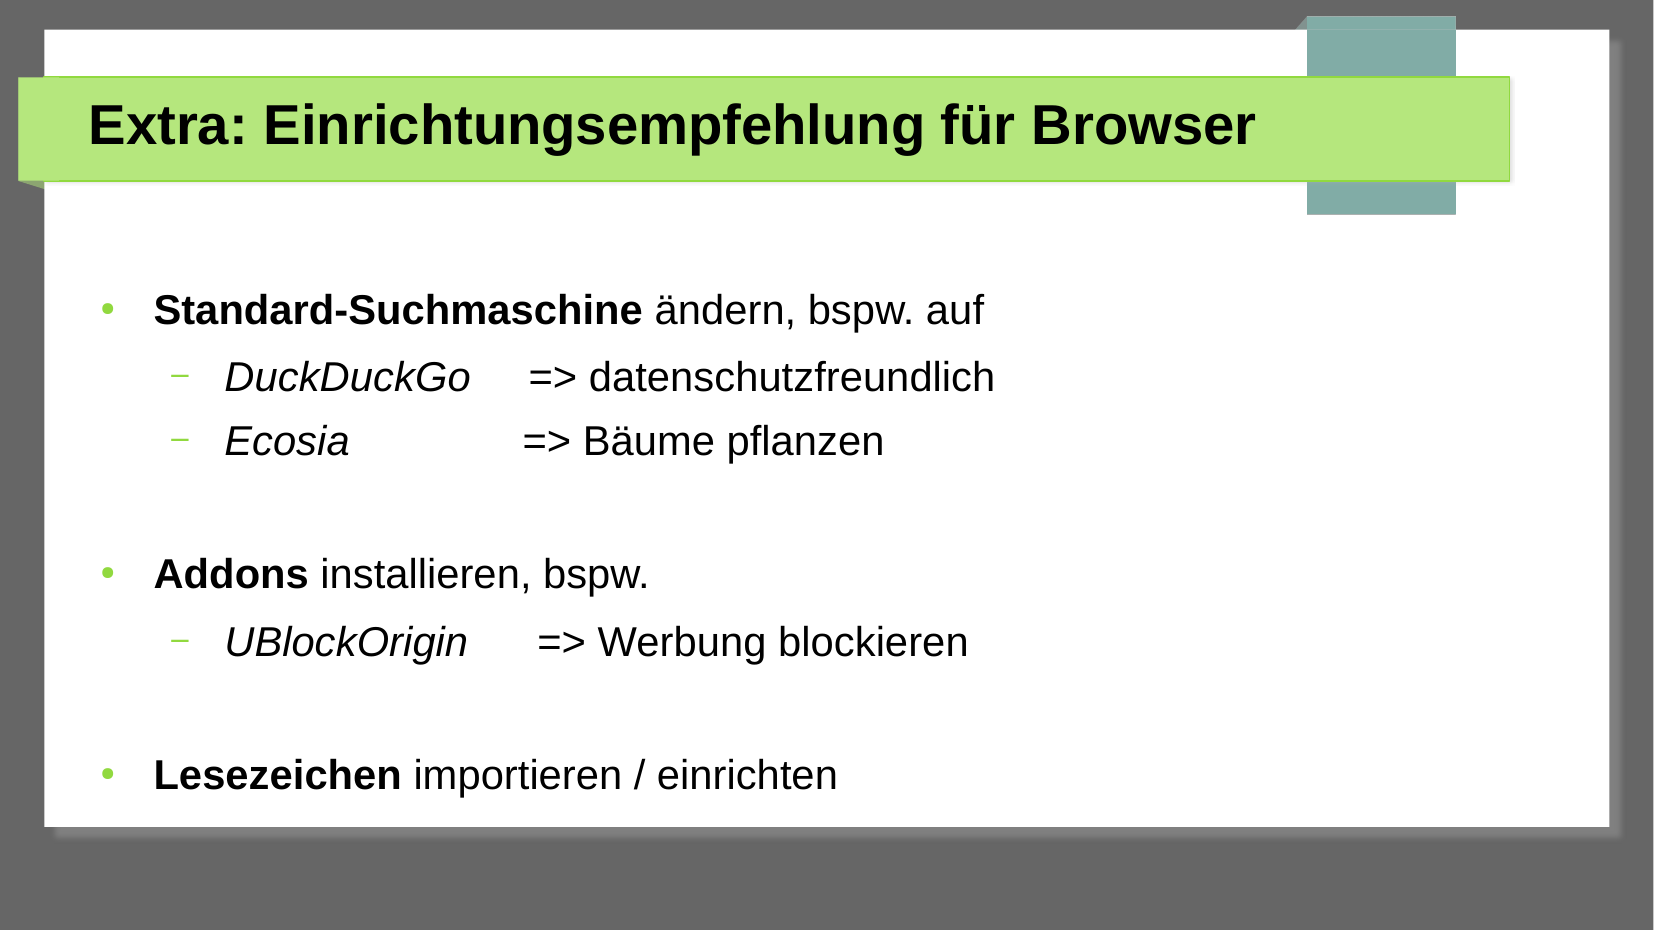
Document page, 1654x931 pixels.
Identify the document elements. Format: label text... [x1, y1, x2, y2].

title Extra: Einrichtungsempfehlung für Browser [88, 73, 1506, 178]
list Standard-Suchmaschine ändern, bspw. auf DuckDuckGo => datenschutzfreundlich Ecosia => Bäume pflanzen Addons installieren, bspw. UBlockOrigin => Werbung blockieren Lesezeichen importieren / einrichten [82, 215, 1560, 807]
